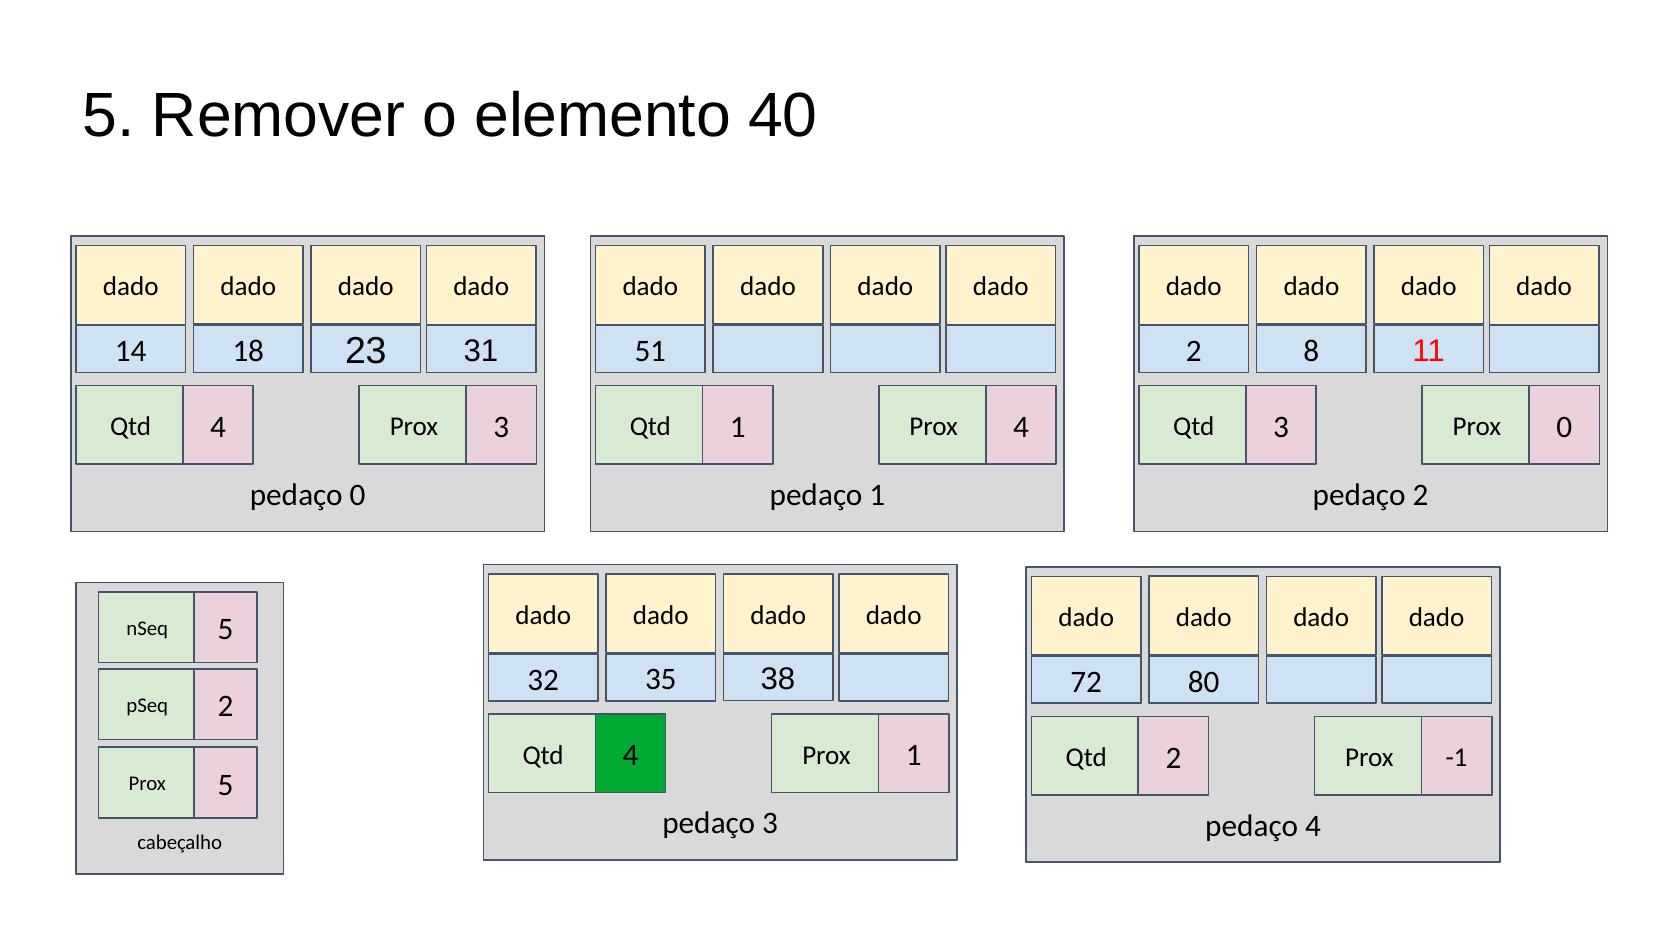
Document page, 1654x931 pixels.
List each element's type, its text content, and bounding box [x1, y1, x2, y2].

text_box 38 [723, 653, 833, 701]
text_box dado [310, 245, 421, 325]
text_box Qtd [75, 385, 182, 465]
text_box -1 [1421, 716, 1492, 795]
text_box dado [75, 245, 186, 325]
text_box Prox [878, 385, 985, 465]
text_box 4 [985, 385, 1057, 465]
text_box dado [488, 574, 598, 653]
text_box 0 [1529, 385, 1600, 465]
text_box 3 [466, 385, 537, 465]
text_box [1381, 656, 1492, 704]
text_box dado [193, 245, 304, 325]
text_box 2 [1138, 325, 1249, 373]
text_box dado [595, 245, 706, 325]
text_box [1489, 325, 1599, 373]
text_box [838, 654, 949, 701]
text_box dado [1489, 245, 1599, 325]
text_box [1266, 656, 1376, 704]
text_box 1 [878, 713, 949, 793]
text_box Prox [1422, 385, 1529, 465]
text_box 4 [595, 713, 666, 793]
text_box dado [838, 574, 949, 653]
text_box dado [426, 245, 536, 325]
text_box [946, 325, 1056, 373]
text_box dado [723, 574, 833, 653]
text_box 31 [426, 325, 536, 373]
text_box Qtd [1138, 385, 1245, 465]
text_box 5 [193, 591, 257, 663]
text_box 3 [1245, 385, 1317, 465]
text_box dado [1266, 576, 1376, 655]
text_box 2 [193, 668, 257, 740]
text_box dado [1256, 245, 1367, 325]
text_box dado [1373, 245, 1484, 325]
text_box nSeq [98, 591, 193, 663]
text_box dado [1148, 576, 1259, 655]
text_box 14 [75, 325, 186, 373]
text_box 35 [605, 653, 716, 701]
text_box pedaço 4 [1026, 566, 1500, 863]
text_box dado [1031, 576, 1141, 656]
text_box pedaço 1 [590, 236, 1065, 532]
text_box [713, 325, 823, 373]
text_box pSeq [98, 668, 193, 740]
text_box 11 [1373, 325, 1484, 373]
text_box Qtd [595, 385, 702, 465]
text_box 8 [1256, 325, 1367, 373]
text_box 80 [1148, 656, 1259, 704]
text_box dado [713, 245, 823, 325]
text_box Prox [771, 713, 878, 793]
text_box 4 [182, 385, 254, 465]
text_box 1 [702, 385, 773, 465]
text_box dado [605, 573, 716, 653]
text_box [830, 325, 941, 373]
text_box Prox [98, 747, 193, 818]
text_box 5 [193, 747, 257, 818]
text_box dado [830, 245, 941, 325]
title 5. Remover o elemento 40 [82, 37, 1571, 193]
text_box 2 [1138, 716, 1209, 795]
text_box pedaço 2 [1133, 236, 1608, 532]
text_box pedaço 3 [483, 564, 957, 860]
text_box dado [1138, 245, 1249, 325]
text_box 72 [1031, 656, 1141, 704]
text_box dado [946, 245, 1056, 325]
text_box Qtd [1031, 716, 1138, 795]
text_box cabeçalho [76, 582, 284, 875]
text_box 32 [488, 654, 598, 701]
text_box dado [1381, 576, 1492, 656]
text_box 23 [310, 325, 421, 373]
text_box Prox [359, 385, 466, 465]
text_box 18 [193, 325, 304, 373]
text_box Prox [1314, 716, 1421, 795]
text_box pedaço 0 [70, 236, 545, 532]
text_box 51 [595, 325, 706, 373]
text_box Qtd [488, 713, 595, 793]
